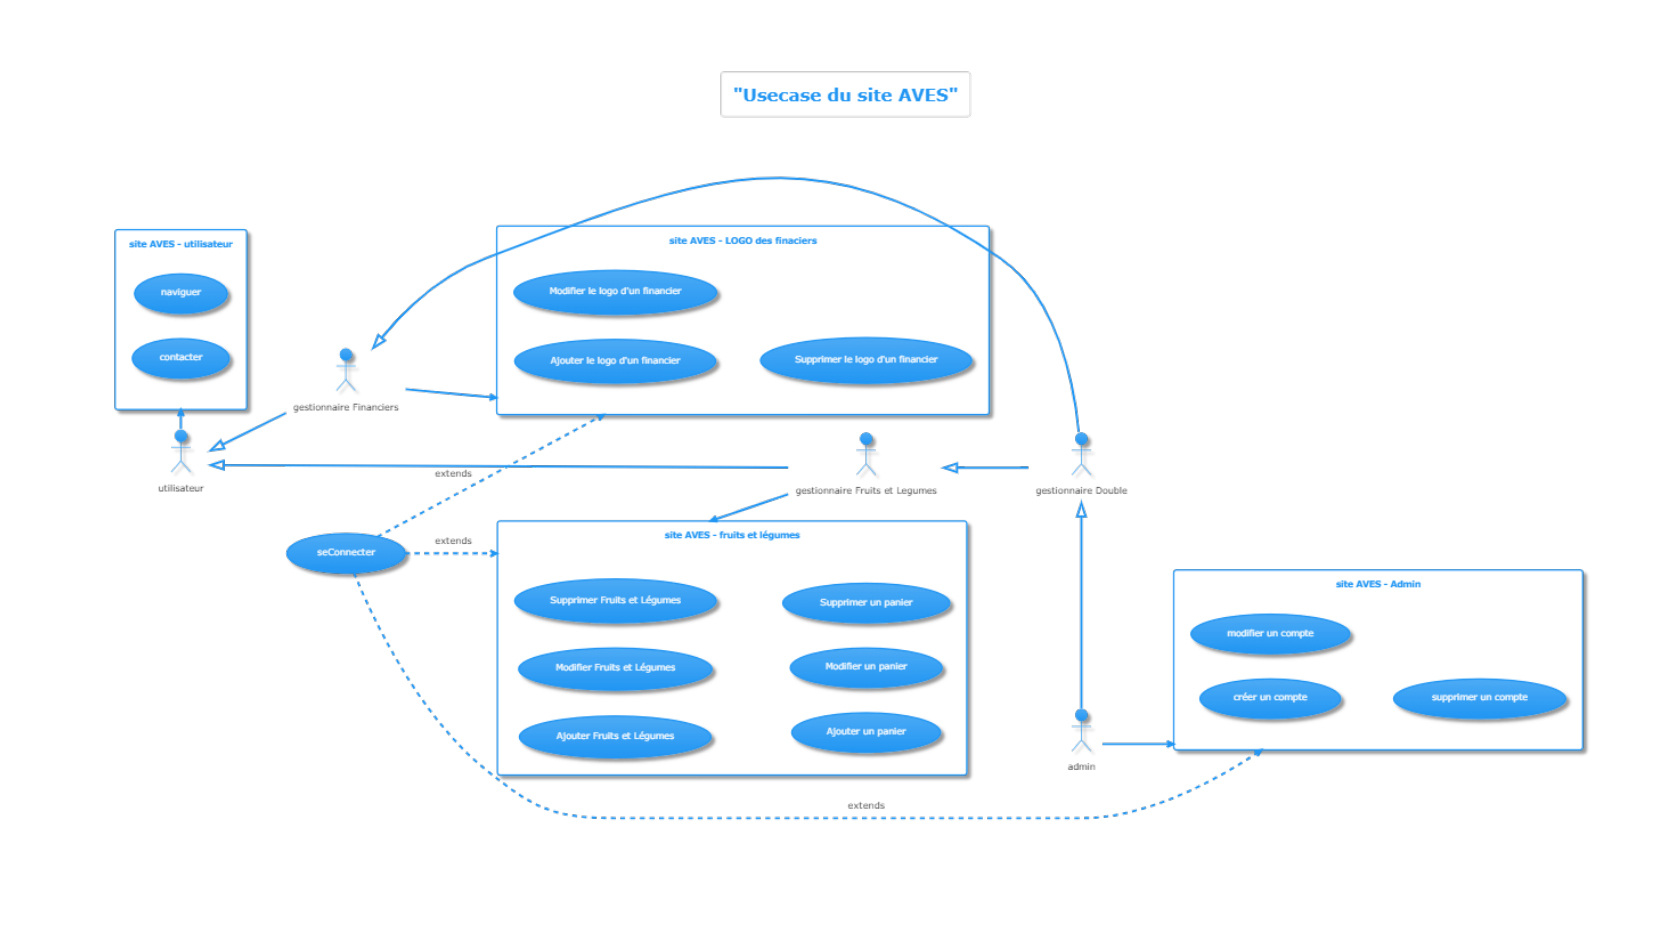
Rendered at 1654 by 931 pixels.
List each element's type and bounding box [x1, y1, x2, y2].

picture [103, 58, 1595, 827]
